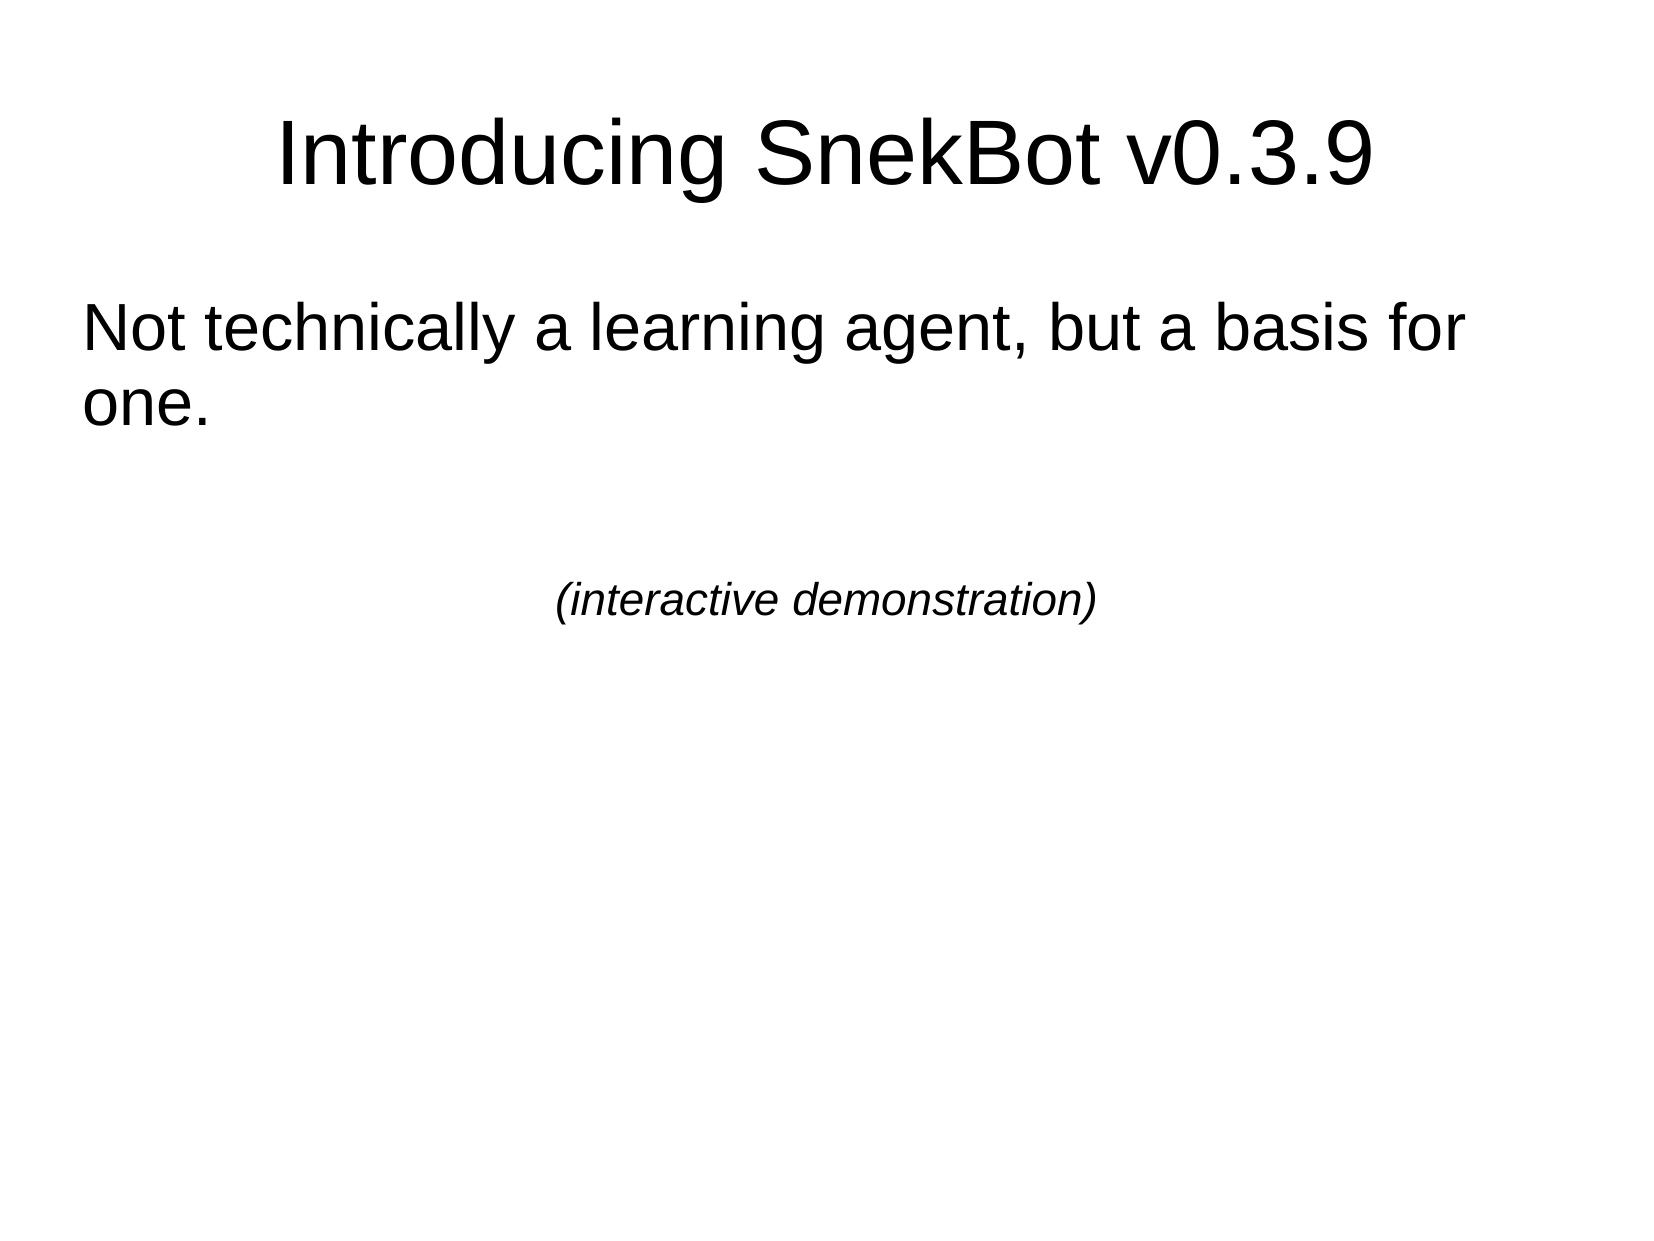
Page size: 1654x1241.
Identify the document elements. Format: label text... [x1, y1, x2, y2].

list Not technically a learning agent, but a basis for one. (interactive demonstration) [82, 290, 1571, 1010]
title Introducing SnekBot v0.3.9 [82, 49, 1571, 257]
